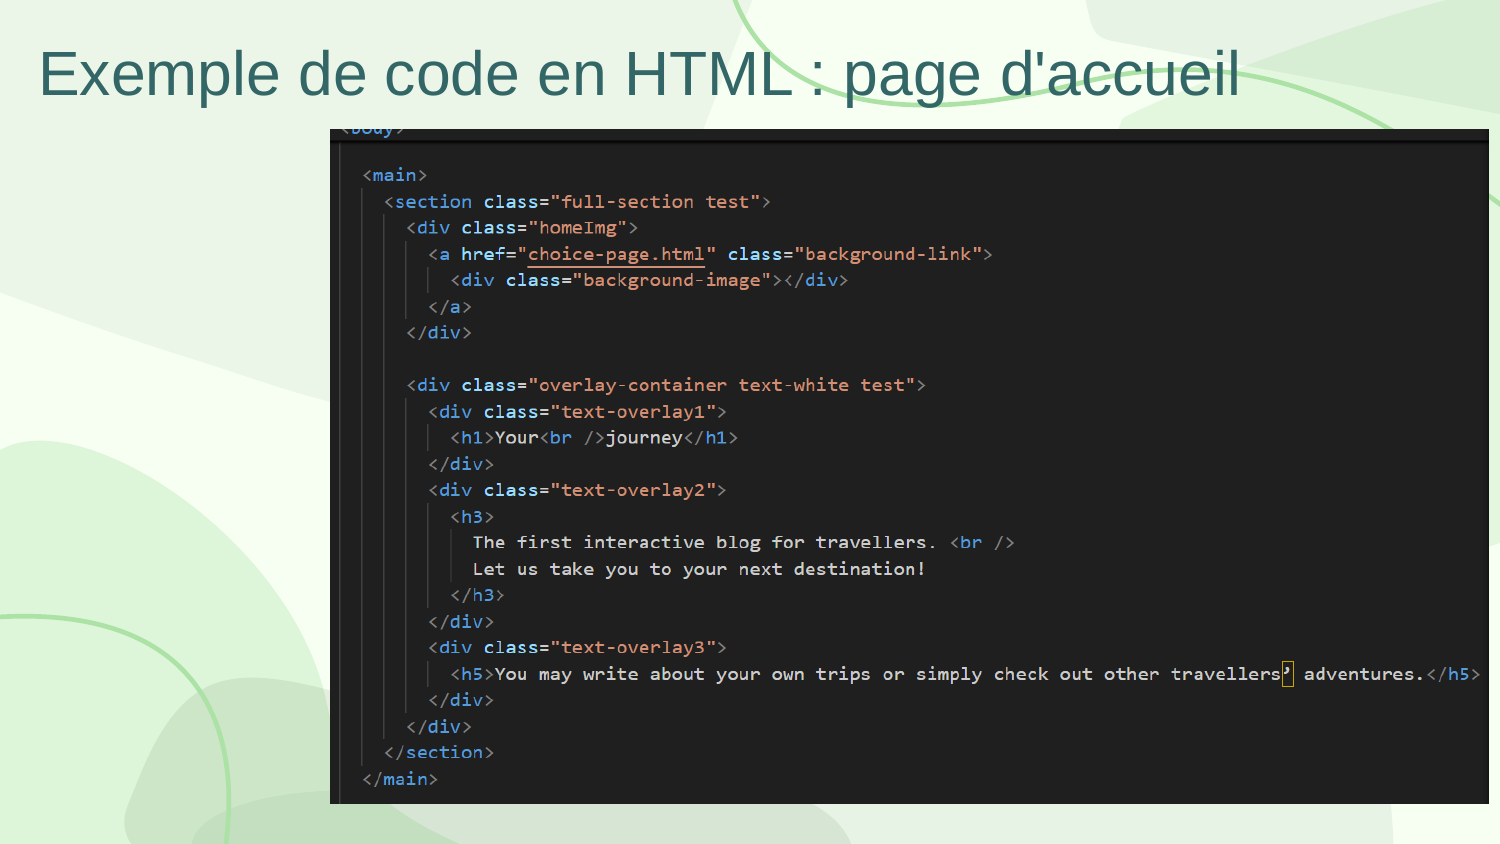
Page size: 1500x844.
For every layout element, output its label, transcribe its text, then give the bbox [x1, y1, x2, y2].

picture [330, 129, 1489, 804]
title Exemple de code en HTML : page d'accueil [23, 25, 1489, 178]
